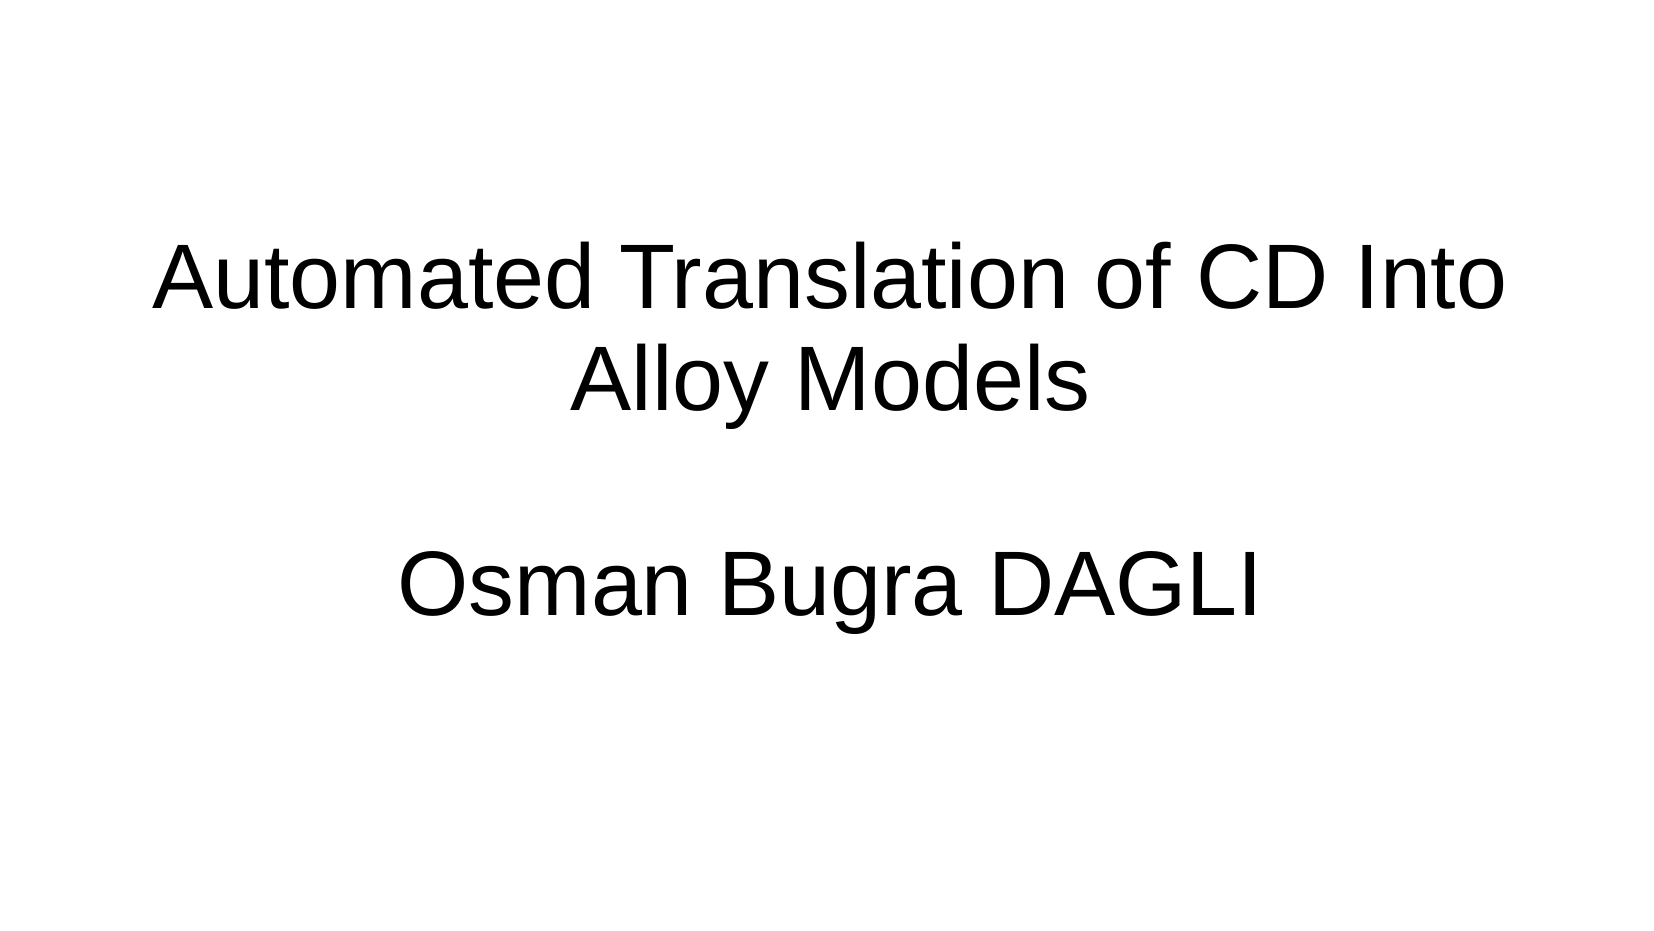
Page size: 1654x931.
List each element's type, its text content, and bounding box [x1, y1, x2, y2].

title Automated Translation of CD Into Alloy Models Osman Bugra DAGLI [86, 225, 1576, 636]
